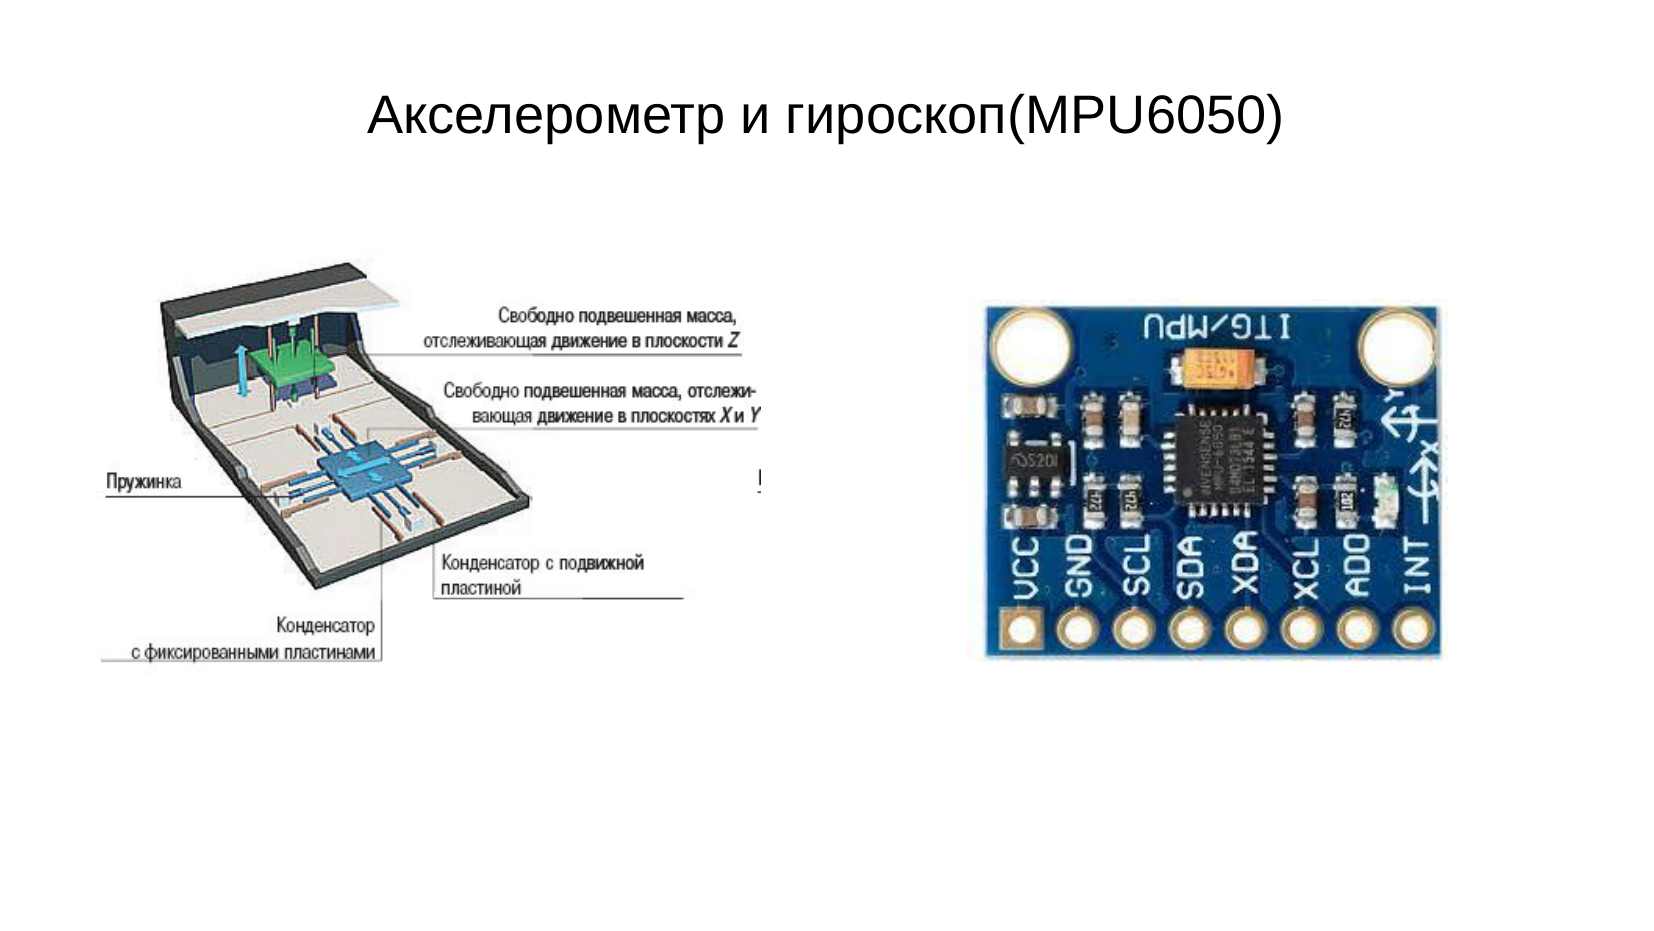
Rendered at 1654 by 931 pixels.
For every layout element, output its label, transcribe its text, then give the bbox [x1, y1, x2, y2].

title Акселерометр и гироскоп(MPU6050) [82, 12, 1571, 218]
picture [967, 299, 1448, 675]
picture [95, 249, 761, 681]
